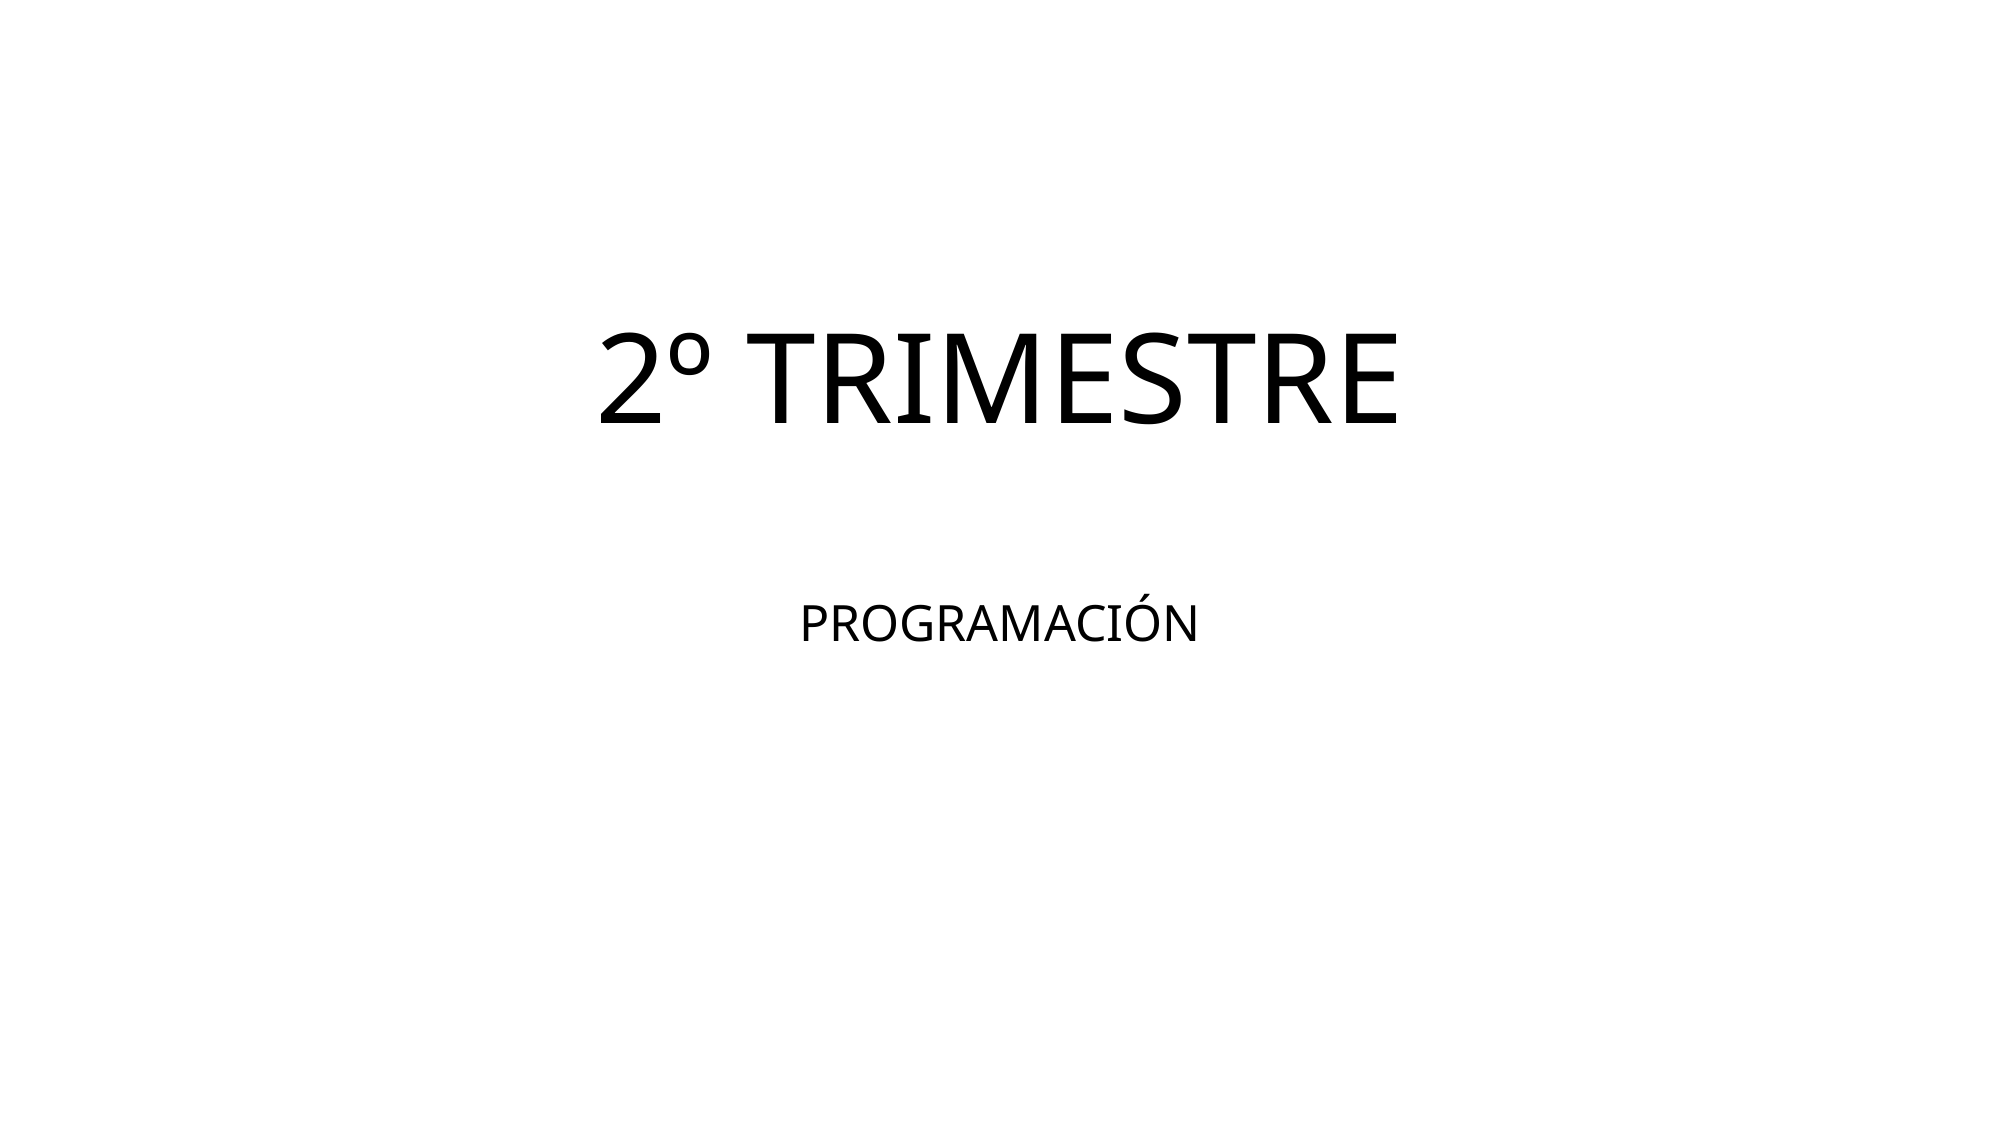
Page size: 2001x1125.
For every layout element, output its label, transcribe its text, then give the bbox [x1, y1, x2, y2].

subtitle PROGRAMACIÓN [249, 590, 1750, 863]
title 2º TRIMESTRE [249, 66, 1750, 459]
